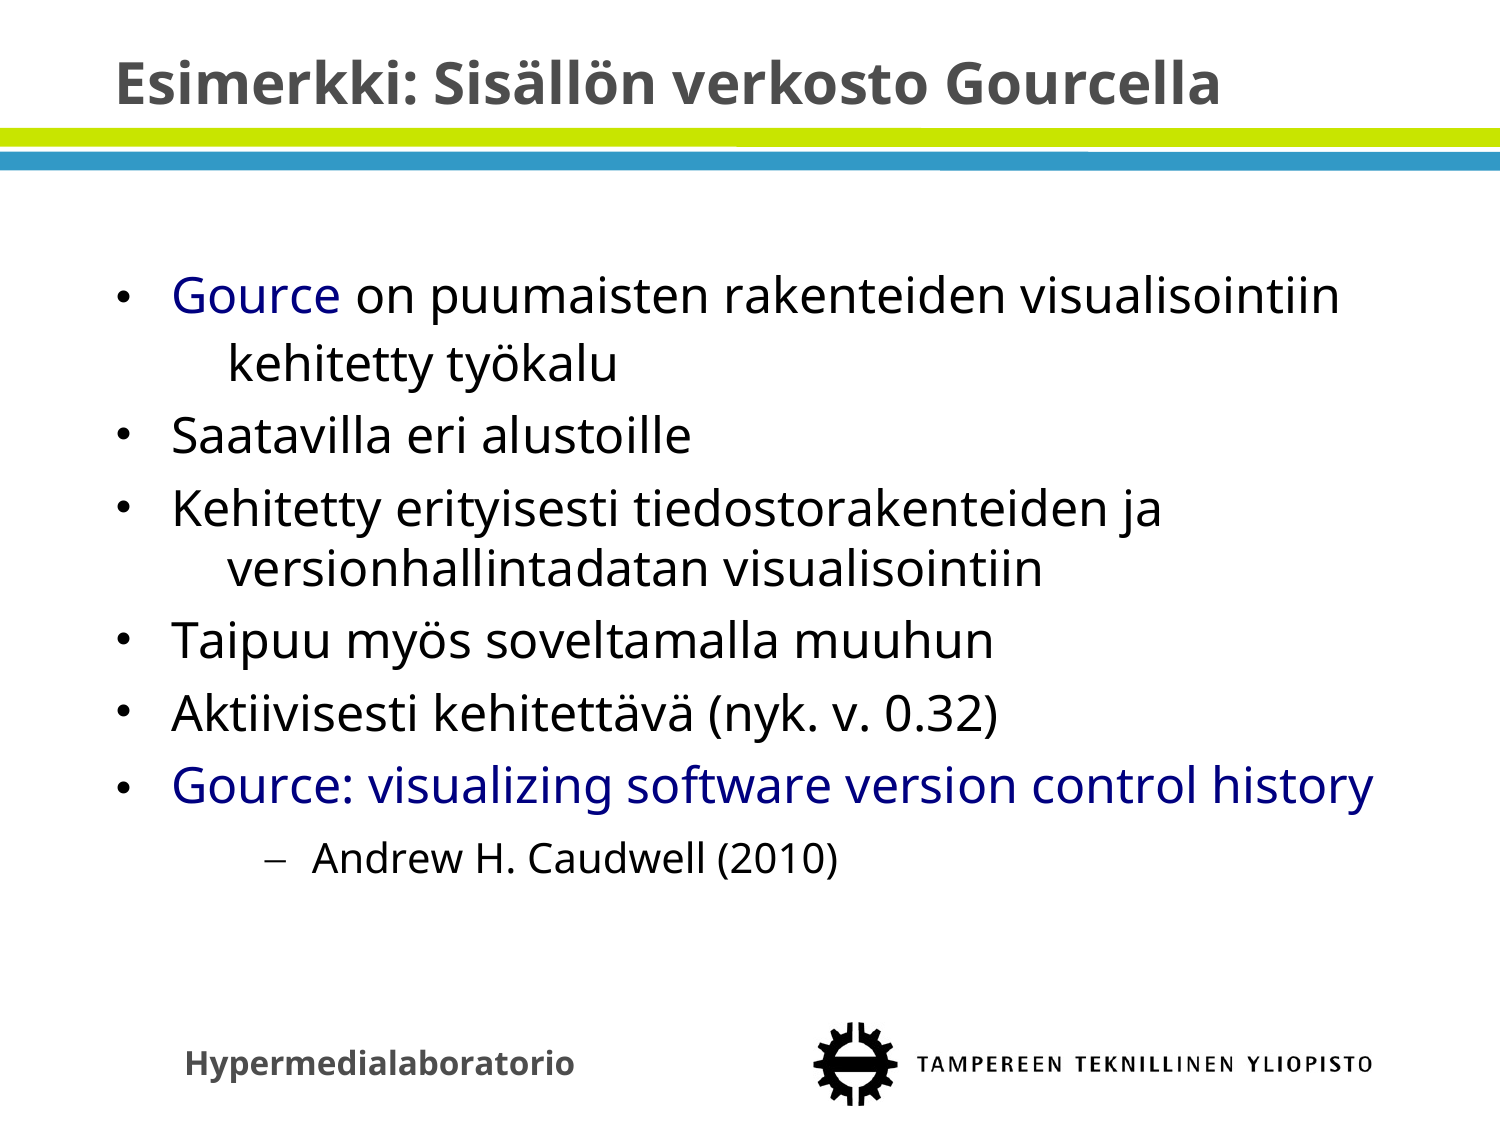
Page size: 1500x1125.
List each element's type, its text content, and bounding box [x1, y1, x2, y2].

title Esimerkki: Sisällön verkosto Gourcella [100, 3, 1418, 159]
list Gource on puumaisten rakenteiden visualisointiin kehitetty työkalu Saatavilla eri alustoille Kehitetty erityisesti tiedostorakenteiden ja versionhallintadatan visualisointiin Taipuu myös soveltamalla muuhun Aktiivisesti kehitettävä (nyk. v. 0.32) Gource: visualizing software version control history Andrew H. Caudwell (2010) [100, 255, 1400, 1012]
picture [813, 1022, 1377, 1106]
